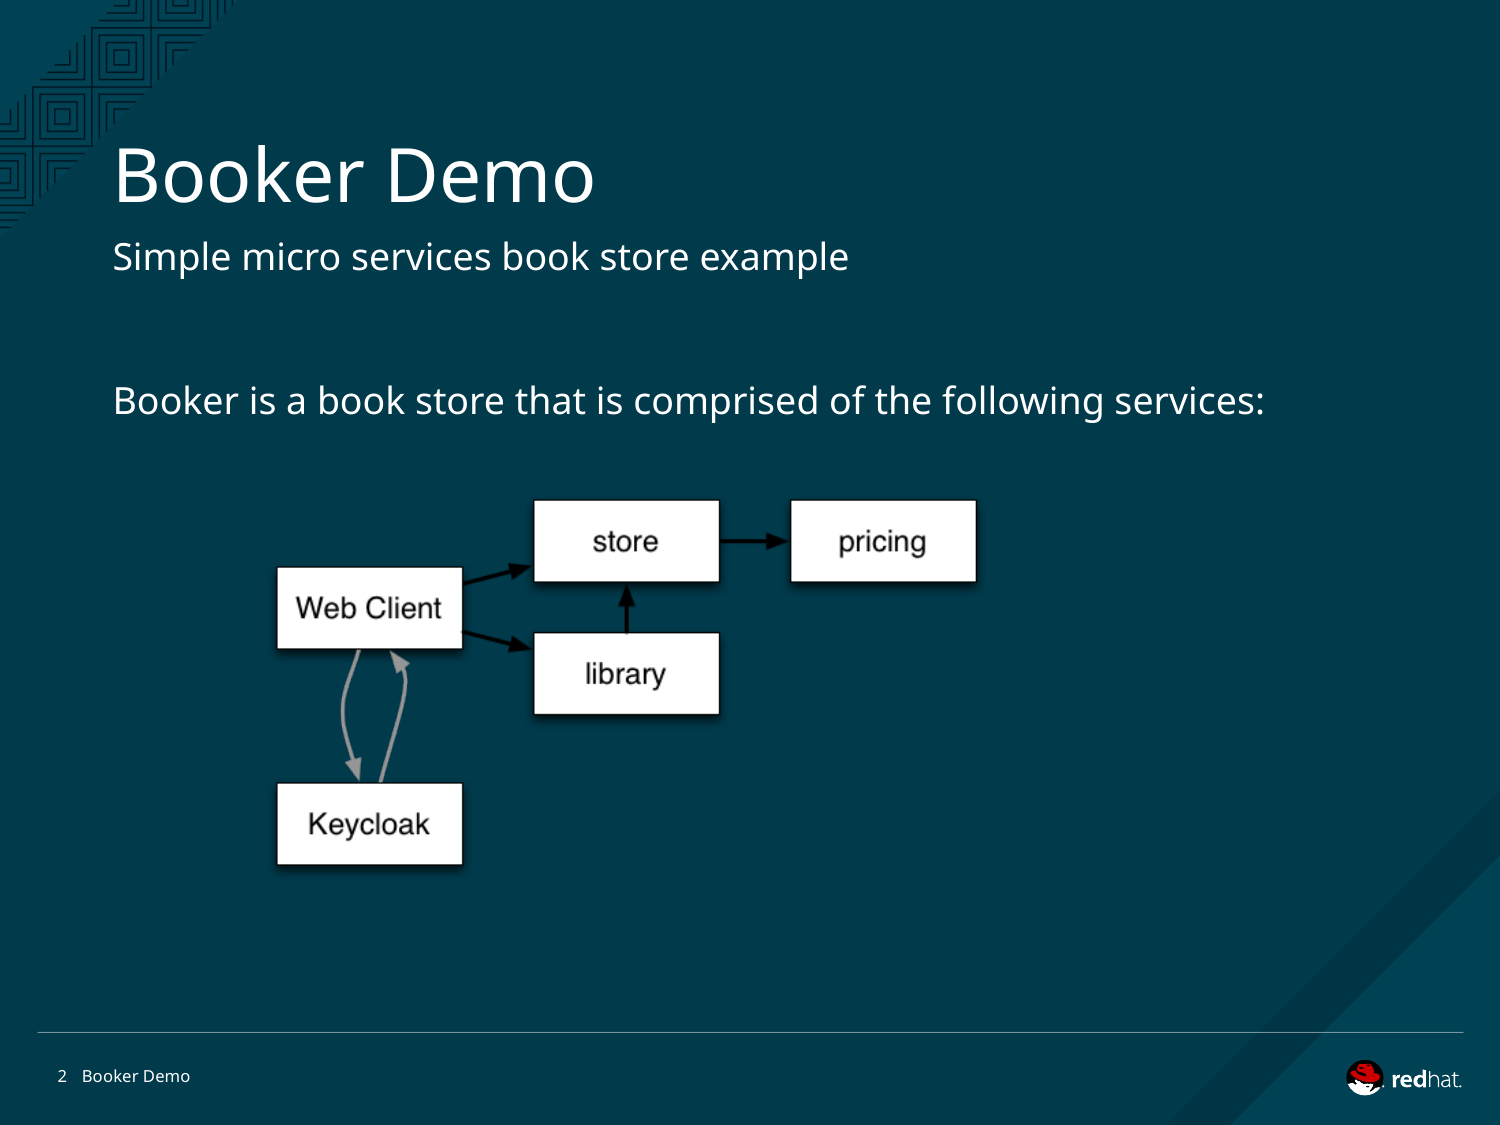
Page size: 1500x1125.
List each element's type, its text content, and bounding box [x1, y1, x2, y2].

subtitle Simple micro services book store example [112, 230, 1388, 315]
text_box Booker is a book store that is comprised of the following services: [112, 374, 1388, 425]
picture [277, 500, 787, 871]
picture [790, 500, 977, 588]
title Booker Demo [112, 0, 1388, 225]
